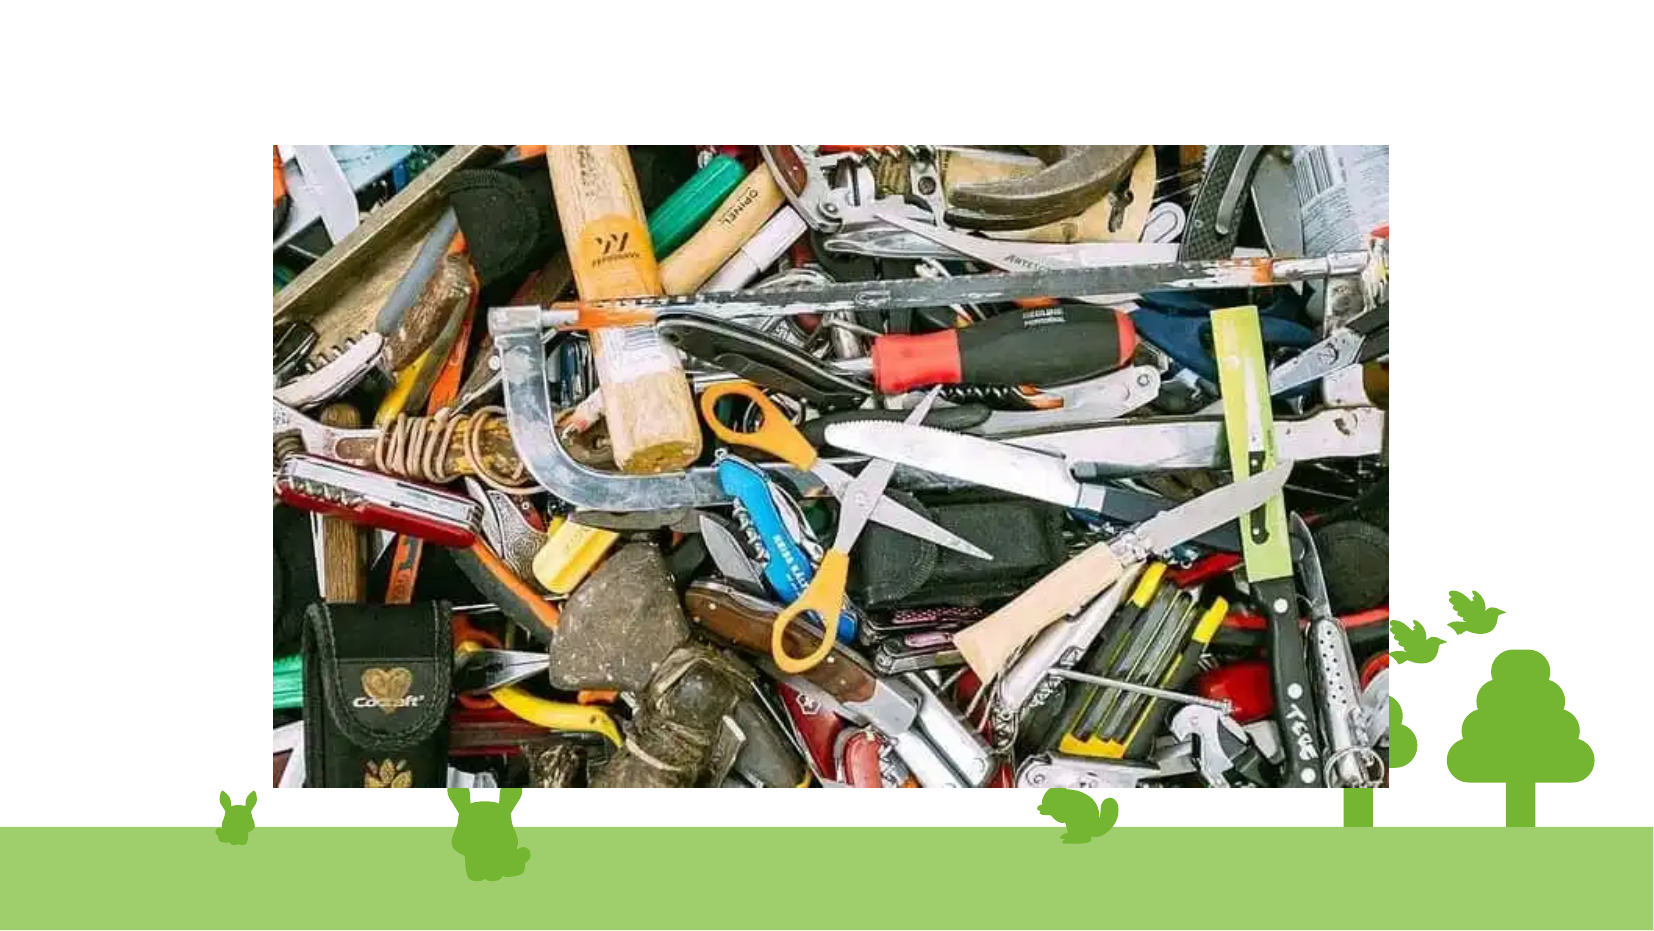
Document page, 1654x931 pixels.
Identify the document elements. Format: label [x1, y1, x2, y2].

picture [273, 145, 1389, 788]
